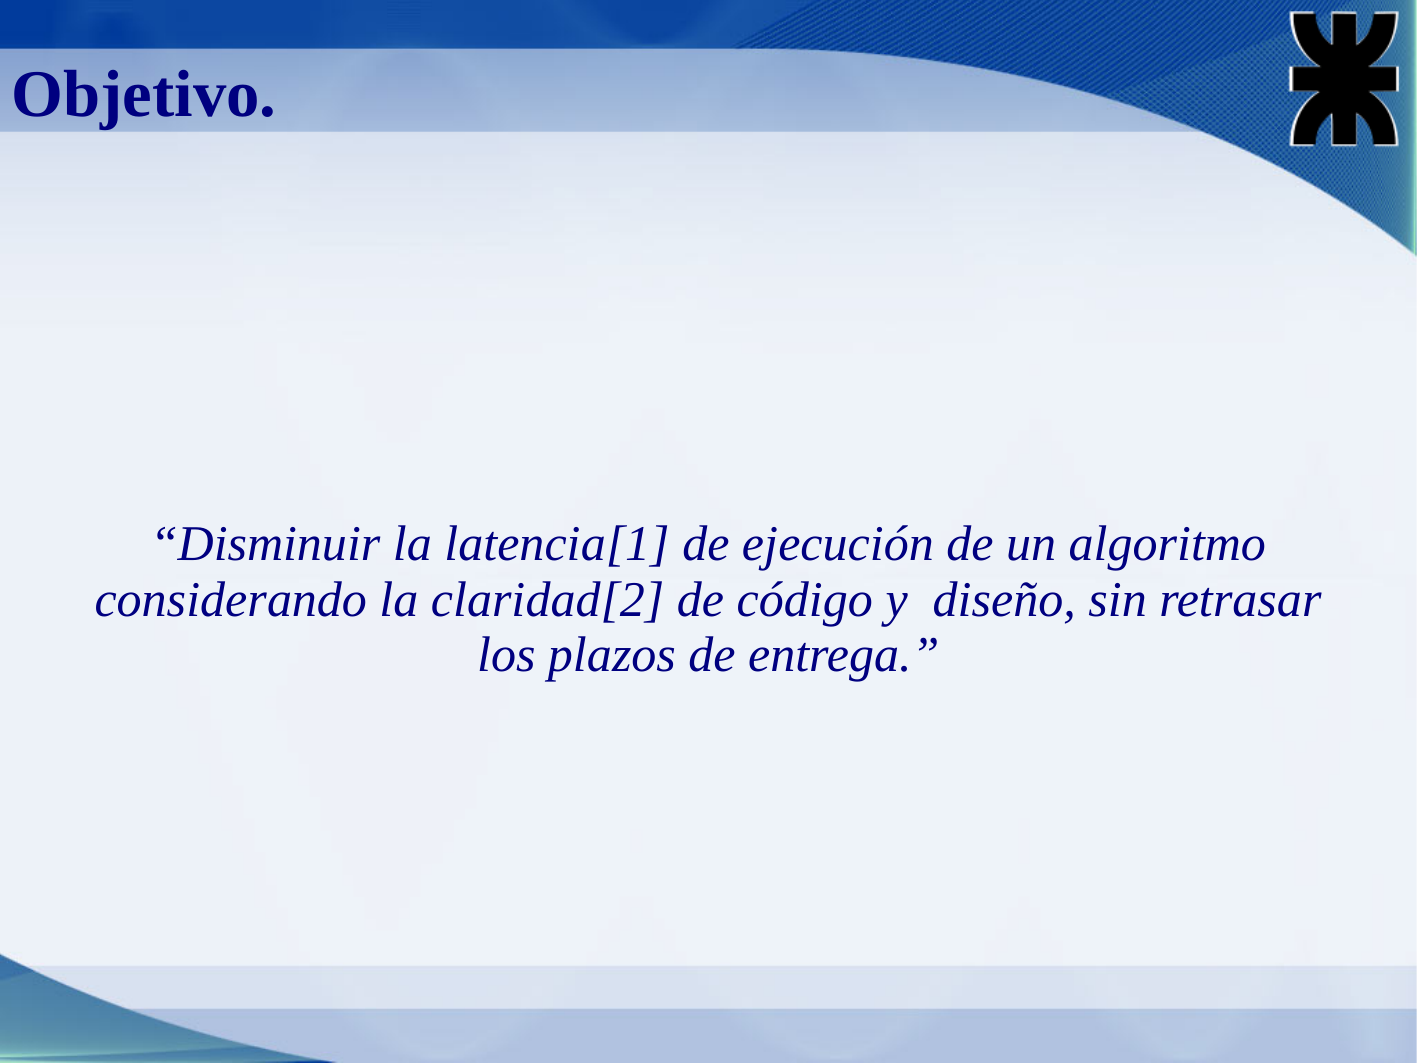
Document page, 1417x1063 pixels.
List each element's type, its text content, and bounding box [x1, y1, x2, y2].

picture [0, 0, 1417, 1063]
subtitle “Disminuir la latencia[1] de ejecución de un algoritmo considerando la claridad[2] de código y diseño, sin retrasar los plazos de entrega.” [70, 256, 1346, 943]
title Objetivo. [11, 40, 857, 148]
